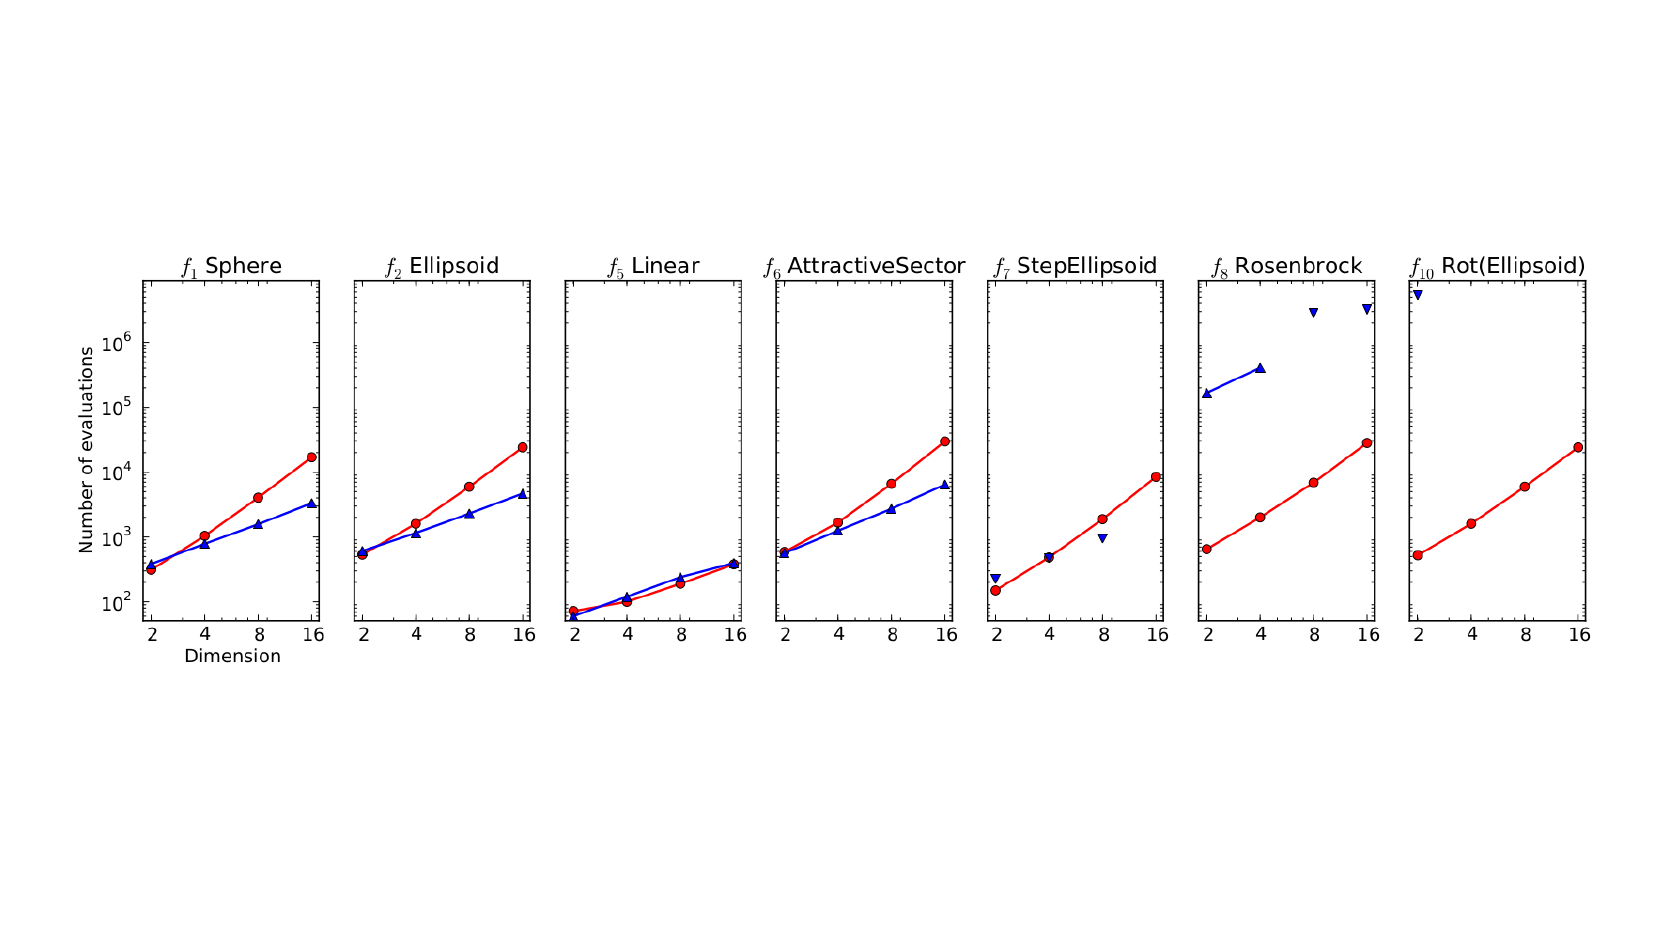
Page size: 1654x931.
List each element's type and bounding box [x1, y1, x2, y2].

picture [60, 238, 1608, 676]
